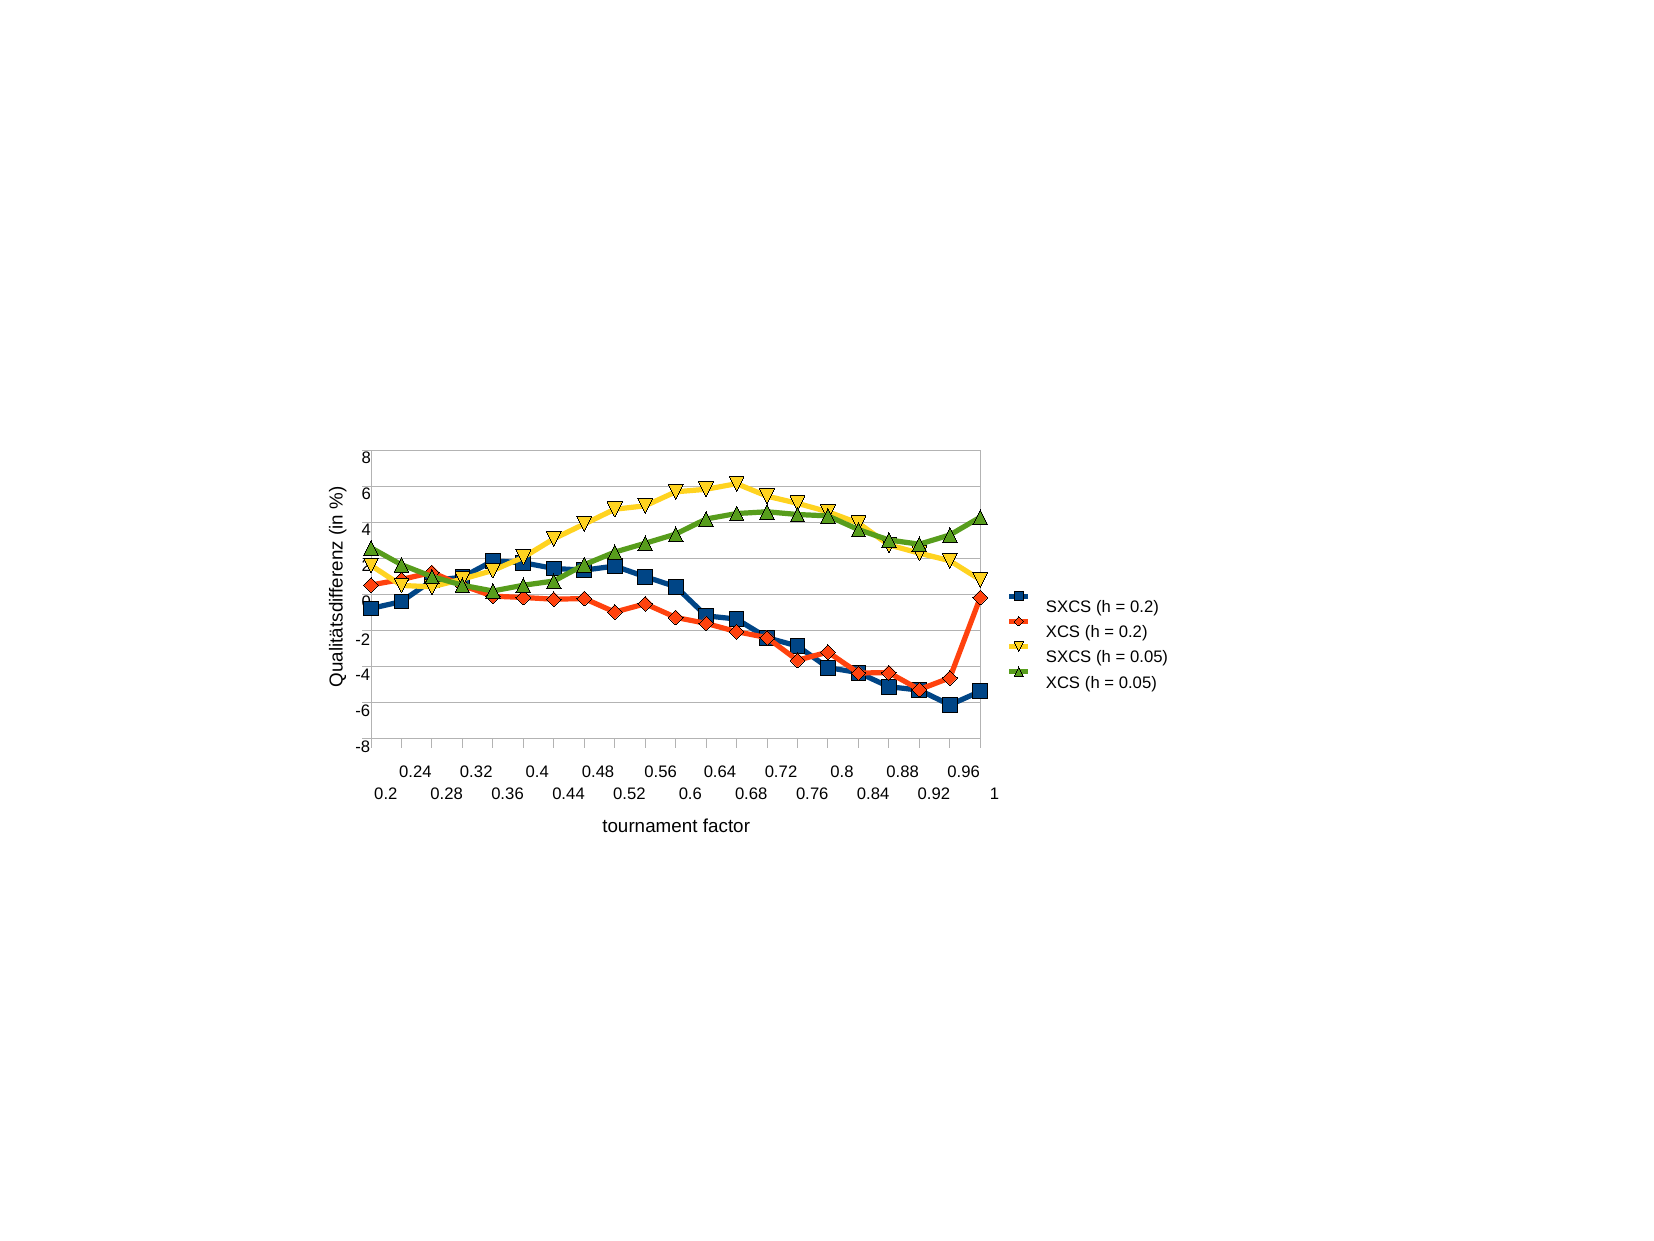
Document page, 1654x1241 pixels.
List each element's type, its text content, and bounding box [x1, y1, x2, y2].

text_box 0.88 [871, 755, 932, 789]
text_box 8 [346, 441, 386, 475]
text_box 0.44 [537, 777, 598, 811]
text_box -2 [354, 622, 385, 656]
text_box [281, 431, 1181, 845]
text_box 0.36 [476, 777, 537, 811]
text_box 0.68 [720, 777, 781, 811]
text_box 0.28 [415, 777, 476, 811]
text_box 0.72 [749, 755, 813, 789]
text_box SXCS (h = 0.2) [1031, 589, 1174, 624]
text_box 0.8 [815, 755, 869, 789]
text_box 0.4 [510, 755, 564, 789]
text_box 0.64 [689, 755, 749, 789]
text_box tournament factor [587, 807, 766, 844]
text_box Qualitätsdifferenz (in %) [318, 471, 354, 703]
text_box 4 [354, 513, 386, 547]
text_box 0.92 [903, 777, 966, 811]
text_box 0.84 [842, 777, 903, 811]
text_box 0.96 [932, 755, 995, 789]
text_box 0.56 [629, 755, 689, 789]
text_box XCS (h = 0.05) [1031, 666, 1172, 700]
text_box 0.48 [567, 755, 629, 789]
text_box 0.24 [384, 755, 445, 789]
text_box -6 [340, 694, 385, 728]
text_box XCS (h = 0.2) [1031, 614, 1163, 639]
text_box 0.52 [598, 777, 661, 807]
text_box 2 [354, 548, 386, 583]
text_box 0.6 [664, 777, 717, 807]
text_box 6 [354, 477, 386, 511]
text_box 0.2 [359, 777, 413, 811]
text_box -4 [354, 658, 385, 692]
text_box SXCS (h = 0.05) [1031, 639, 1183, 674]
text_box 0 [354, 584, 386, 619]
text_box -8 [340, 730, 385, 764]
text_box 0.32 [445, 755, 508, 789]
text_box 1 [974, 777, 1014, 811]
text_box 0.76 [781, 777, 842, 811]
